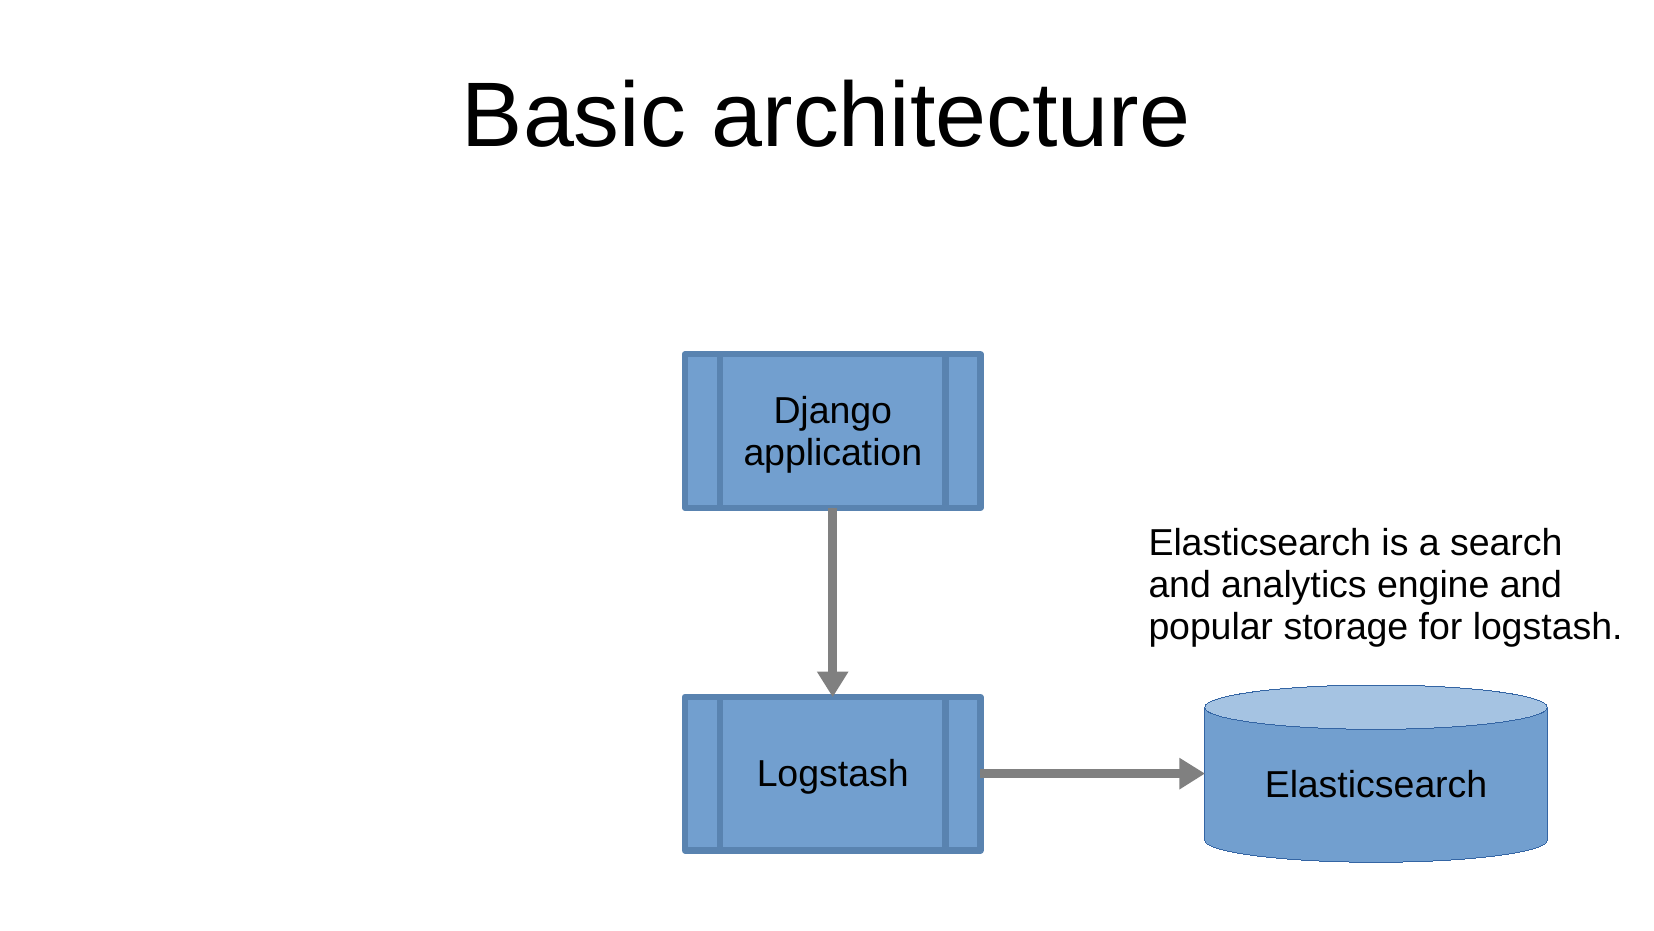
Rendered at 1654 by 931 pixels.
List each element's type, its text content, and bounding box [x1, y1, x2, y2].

title Basic architecture [82, 37, 1571, 193]
text_box Elasticsearch [1204, 708, 1548, 863]
text_box Django application [685, 354, 980, 508]
text_box Elasticsearch is a search and analytics engine and popular storage for logstash. [1133, 514, 1642, 662]
text_box Logstash [685, 696, 980, 851]
